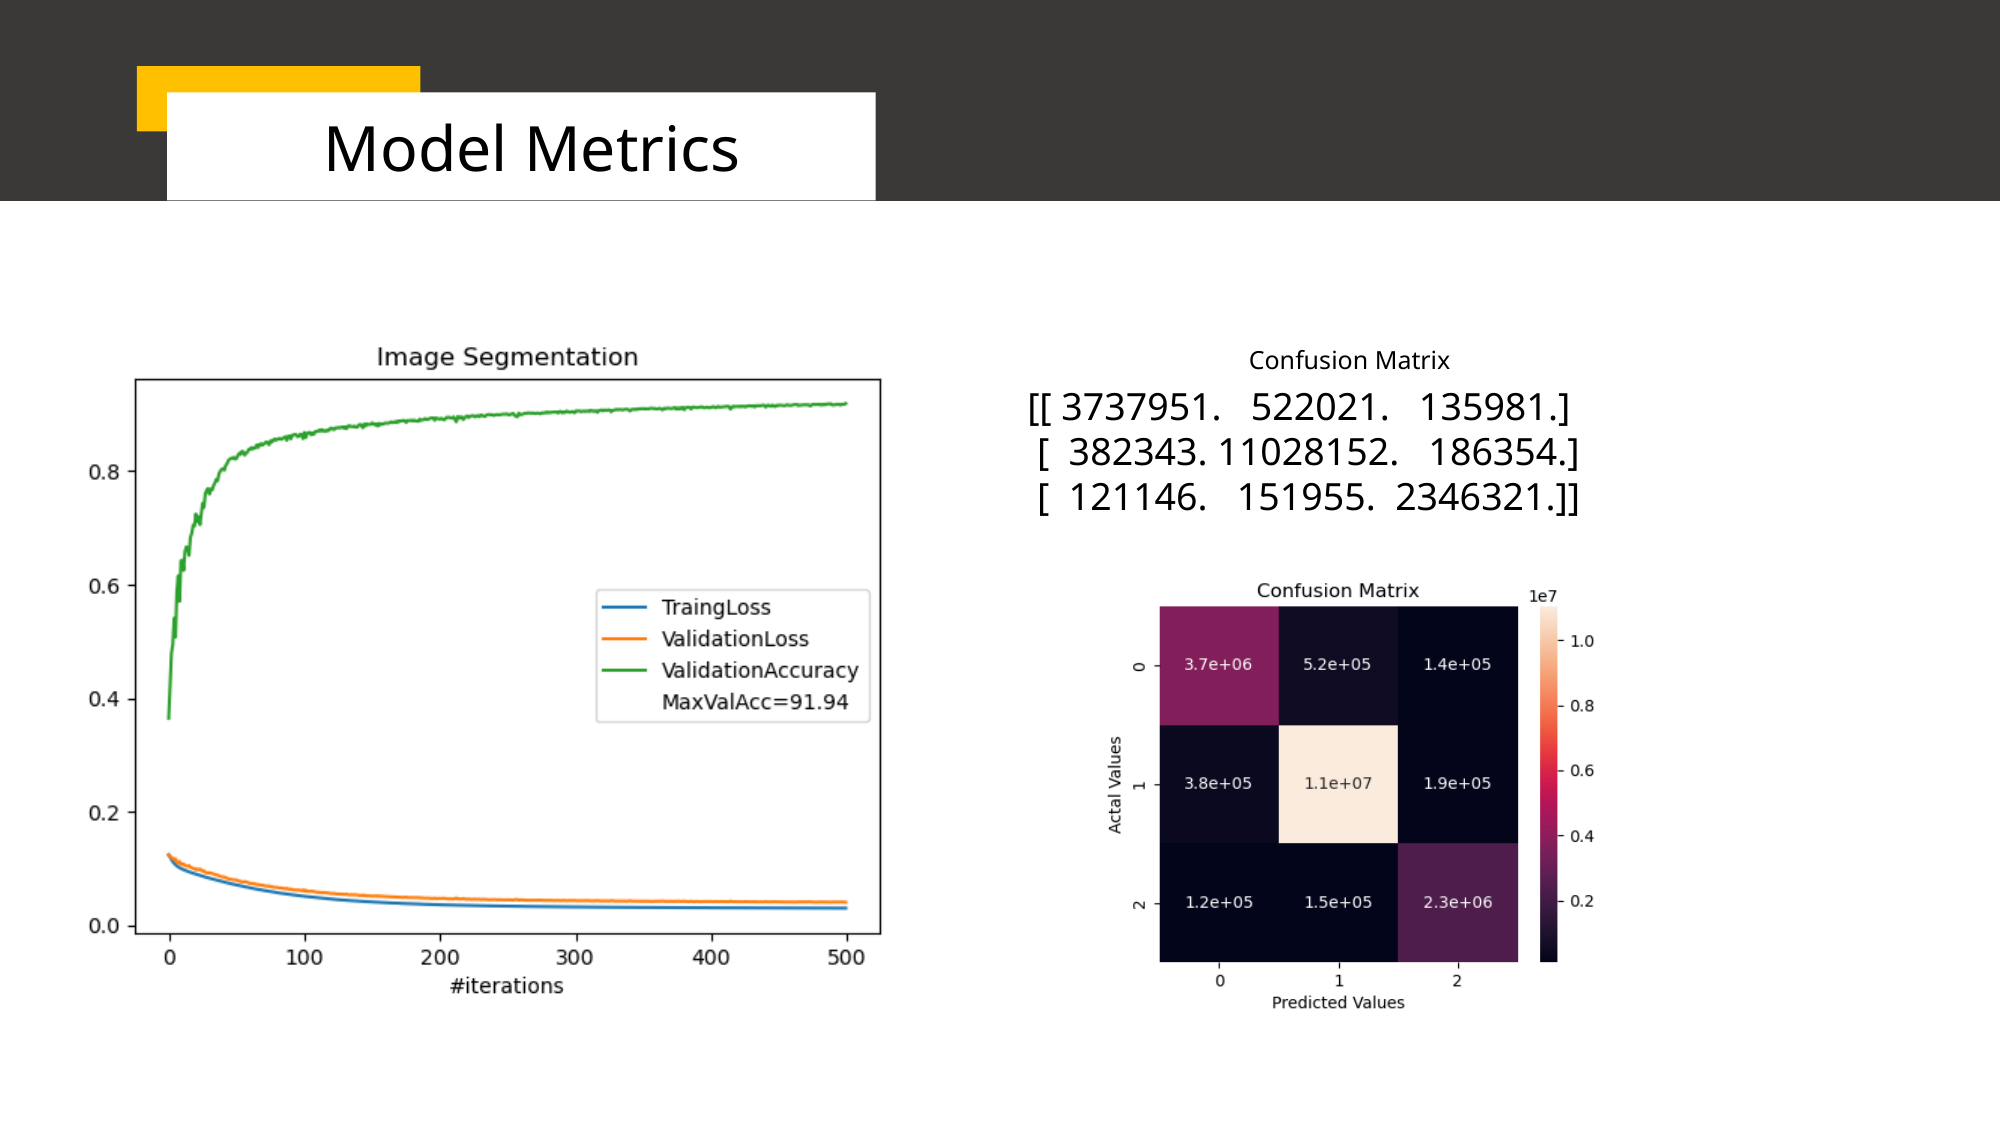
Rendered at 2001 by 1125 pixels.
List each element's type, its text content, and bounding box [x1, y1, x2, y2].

picture [15, 292, 976, 1013]
picture [0, 0, 2000, 201]
text_box Confusion Matrix [1162, 337, 1538, 383]
picture [1087, 551, 1665, 1013]
text_box Model Metrics [308, 101, 756, 192]
text_box [[ 3737951. 522021. 135981.] [ 382343. 11028152. 186354.] [ 121146. 151955. 2346321.]] [1012, 375, 1688, 526]
text_box [136, 66, 876, 201]
